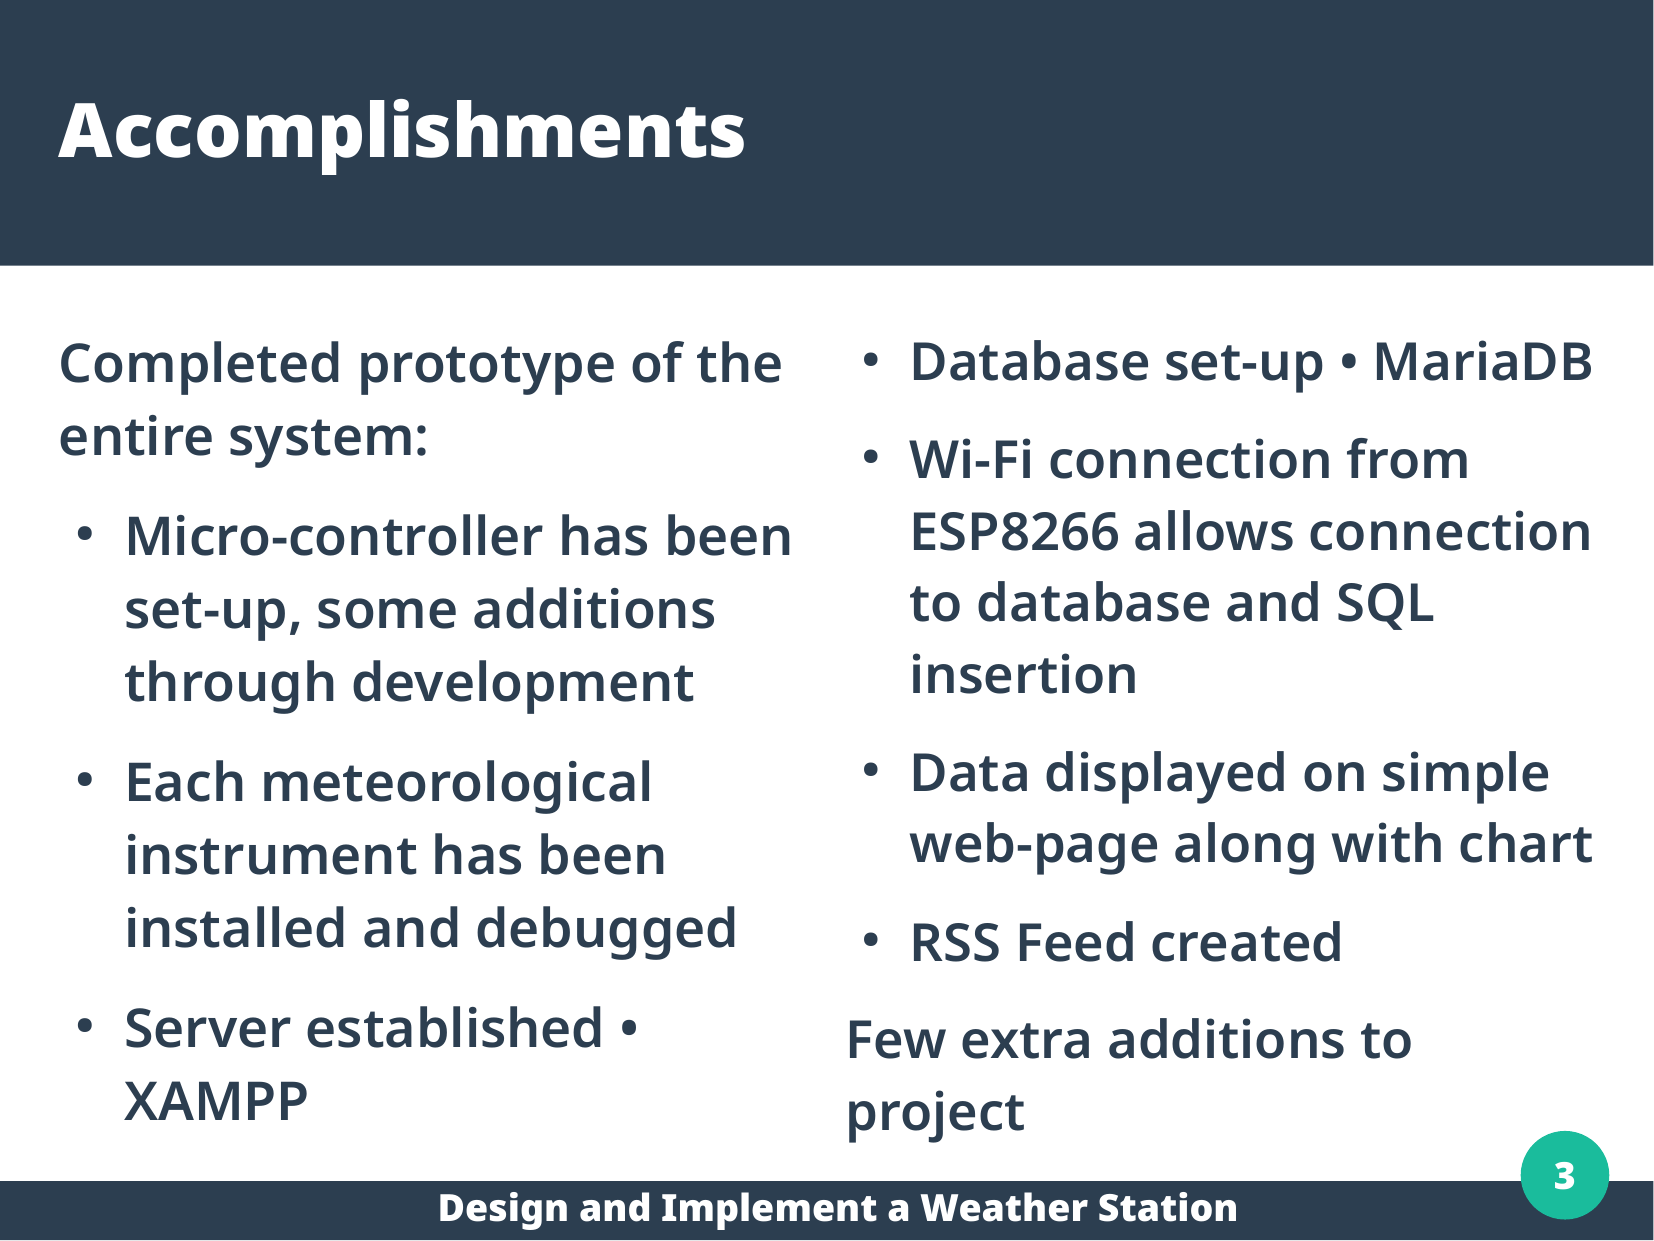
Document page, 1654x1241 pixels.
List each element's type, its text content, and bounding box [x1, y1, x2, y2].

list Database set-up • MariaDB Wi-Fi connection from ESP8266 allows connection to database and SQL insertion Data displayed on simple web-page along with chart RSS Feed created Few extra additions to project [845, 324, 1596, 1152]
title Accomplishments [59, 49, 1595, 207]
list Completed prototype of the entire system: Micro-controller has been set-up, some additions through development Each meteorological instrument has been installed and debugged Server established • XAMPP [59, 324, 809, 1152]
